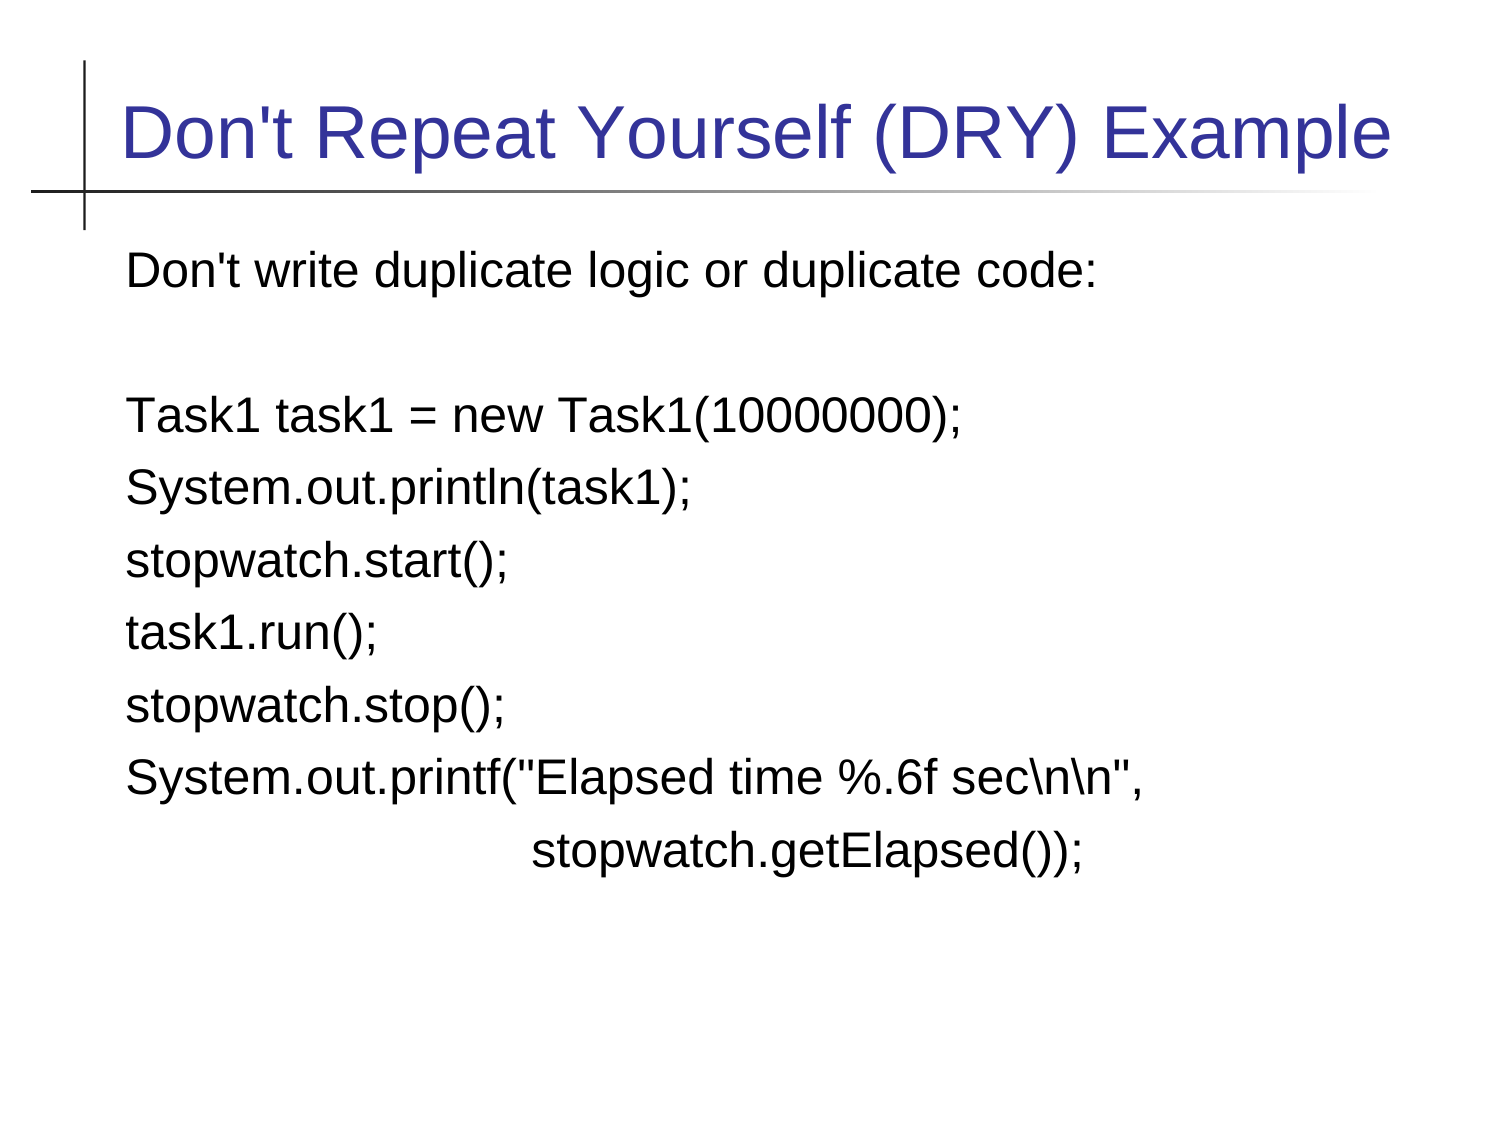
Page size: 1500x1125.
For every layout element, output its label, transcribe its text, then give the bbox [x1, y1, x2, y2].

title Don't Repeat Yourself (DRY) Example [75, 0, 1441, 182]
list Don't write duplicate logic or duplicate code: Task1 task1 = new Task1(10000000); System.out.println(task1); stopwatch.start(); task1.run(); stopwatch.stop(); System.out.printf("Elapsed time %.6f sec\n\n", stopwatch.getElapsed()); [110, 229, 1408, 960]
